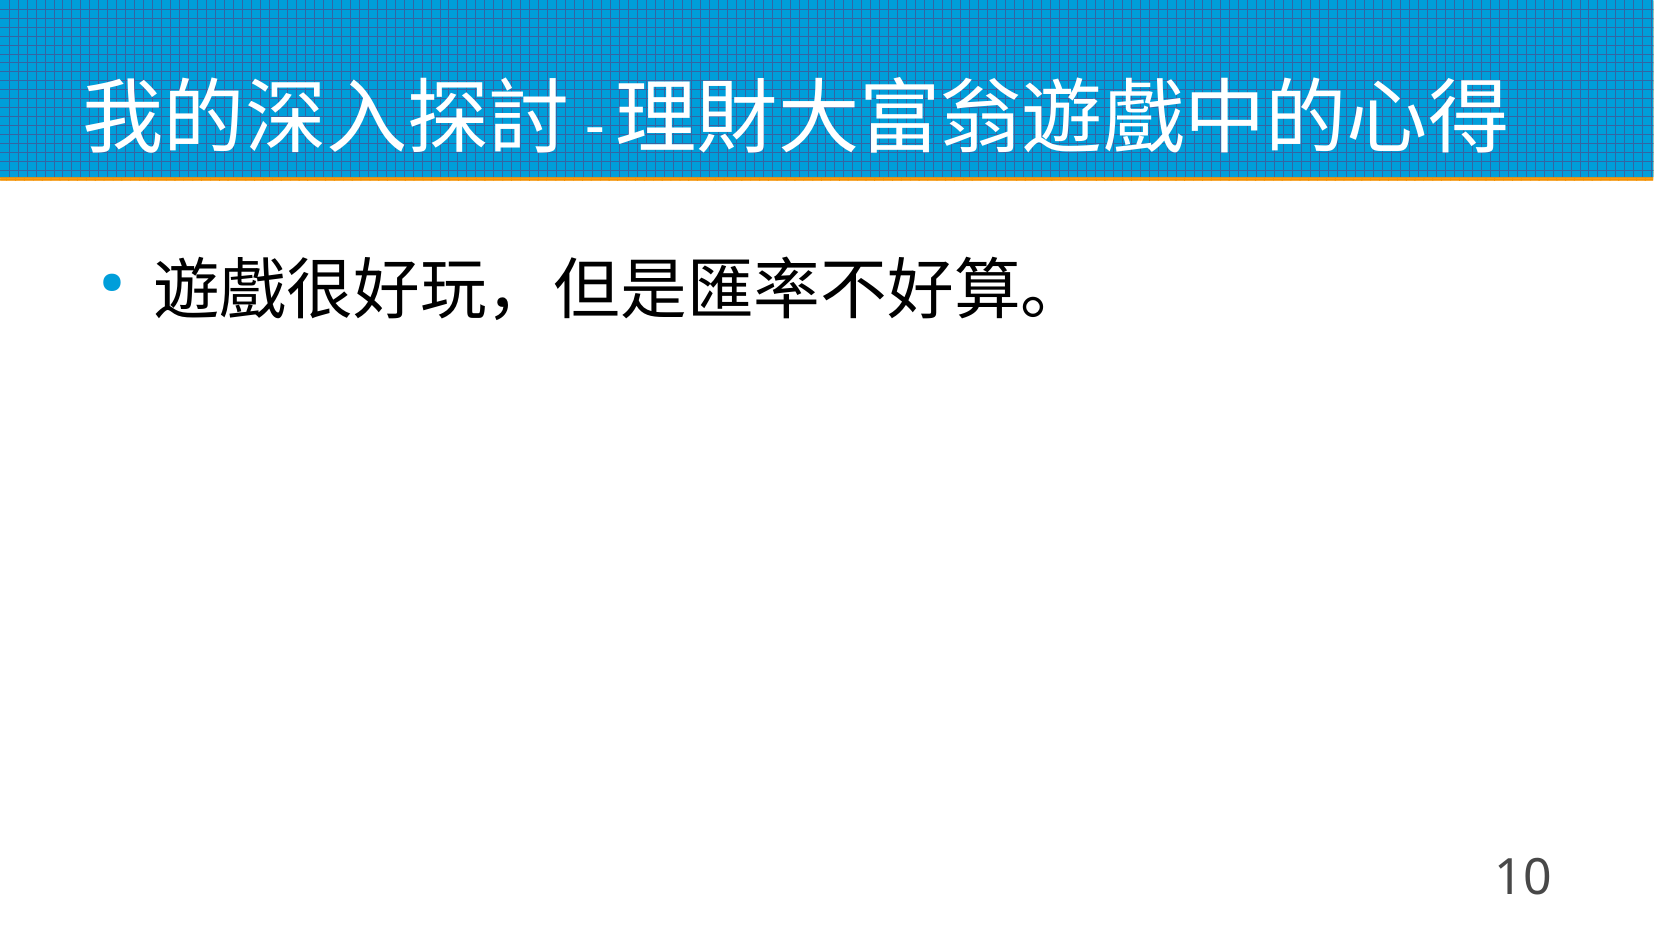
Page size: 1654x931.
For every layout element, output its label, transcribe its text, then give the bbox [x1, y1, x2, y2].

title 我的深入探討-理財大富翁遊戲中的心得 [82, 14, 1571, 171]
list 遊戲很好玩，但是匯率不好算。 [82, 236, 1563, 811]
